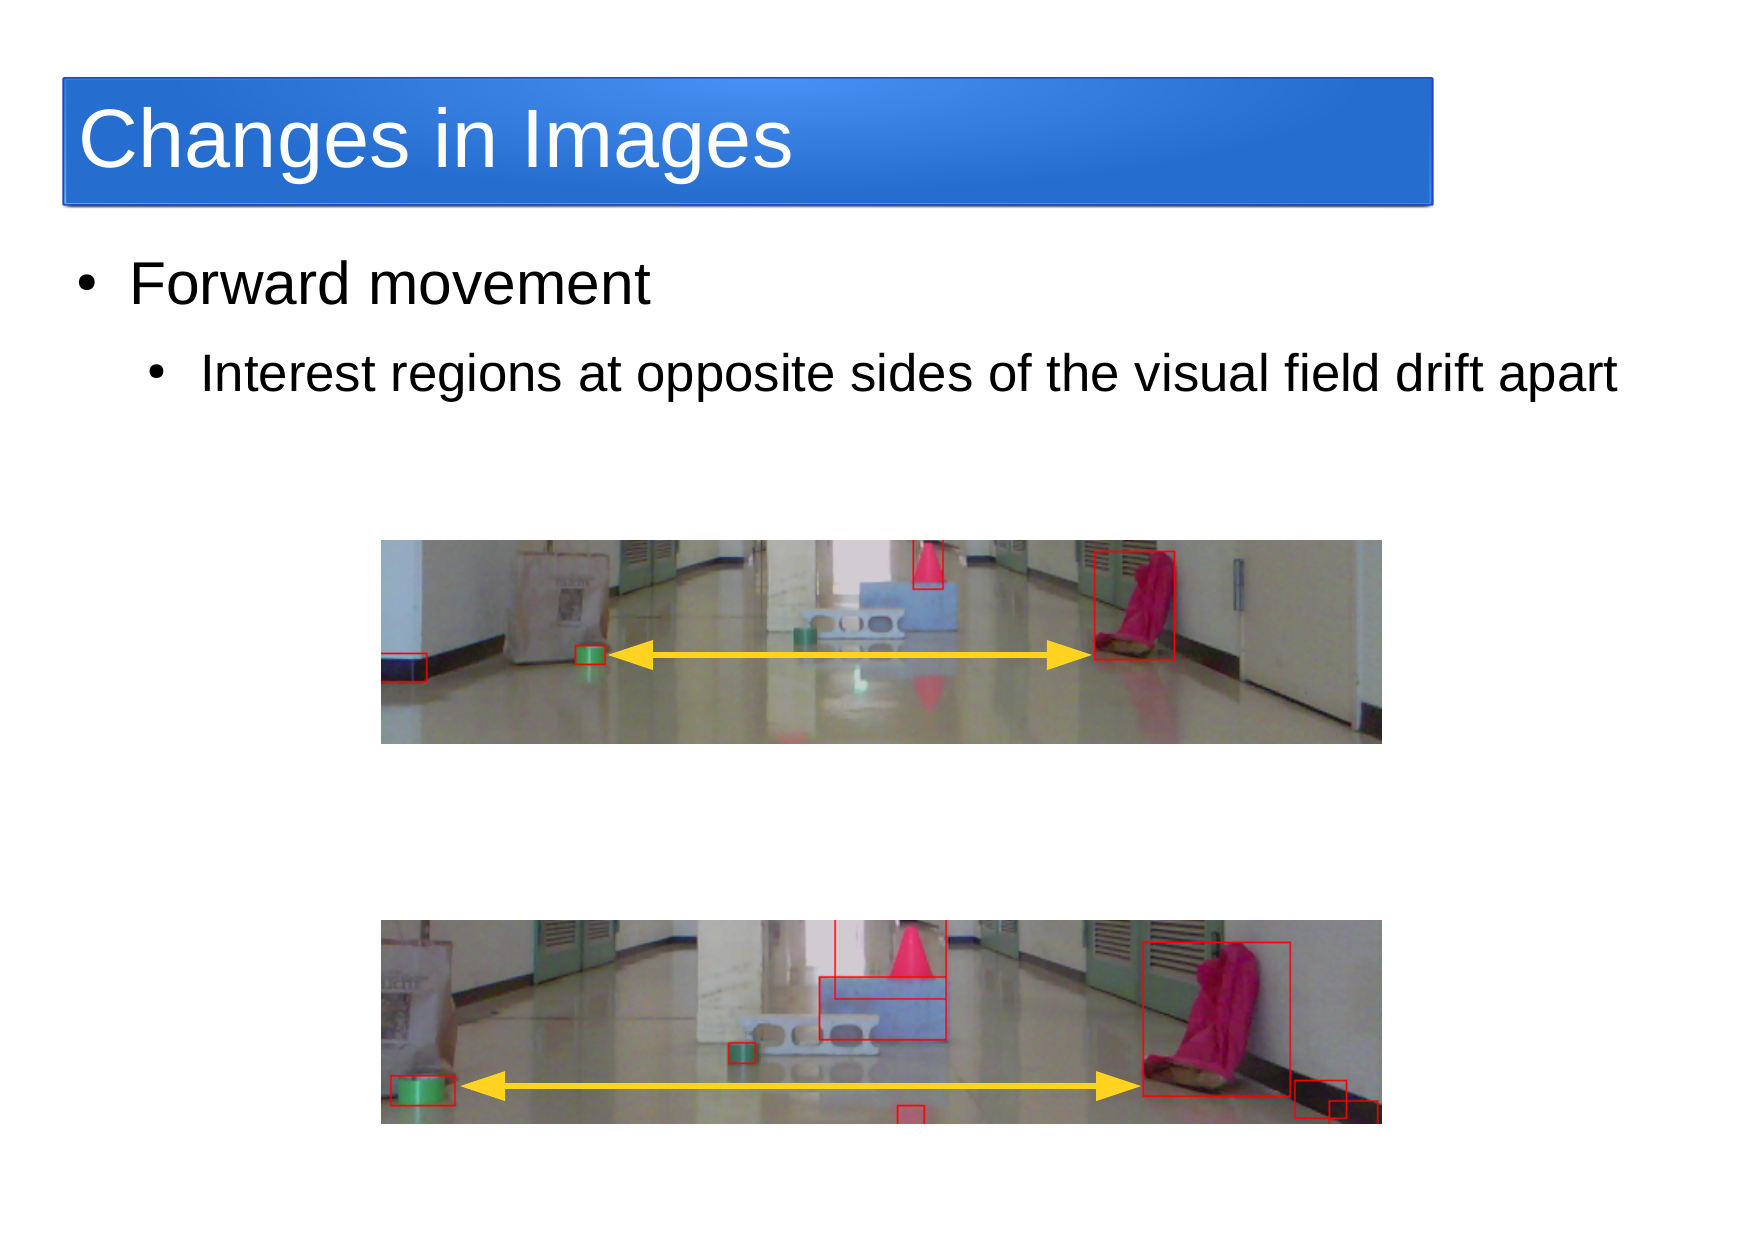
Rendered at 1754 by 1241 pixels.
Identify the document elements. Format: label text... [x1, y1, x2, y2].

title Changes in Images [78, 80, 1429, 198]
list Forward movement Interest regions at opposite sides of the visual field drift apart [58, 249, 1696, 425]
picture [381, 920, 1382, 1124]
picture [58, 77, 1439, 209]
picture [381, 540, 1382, 744]
